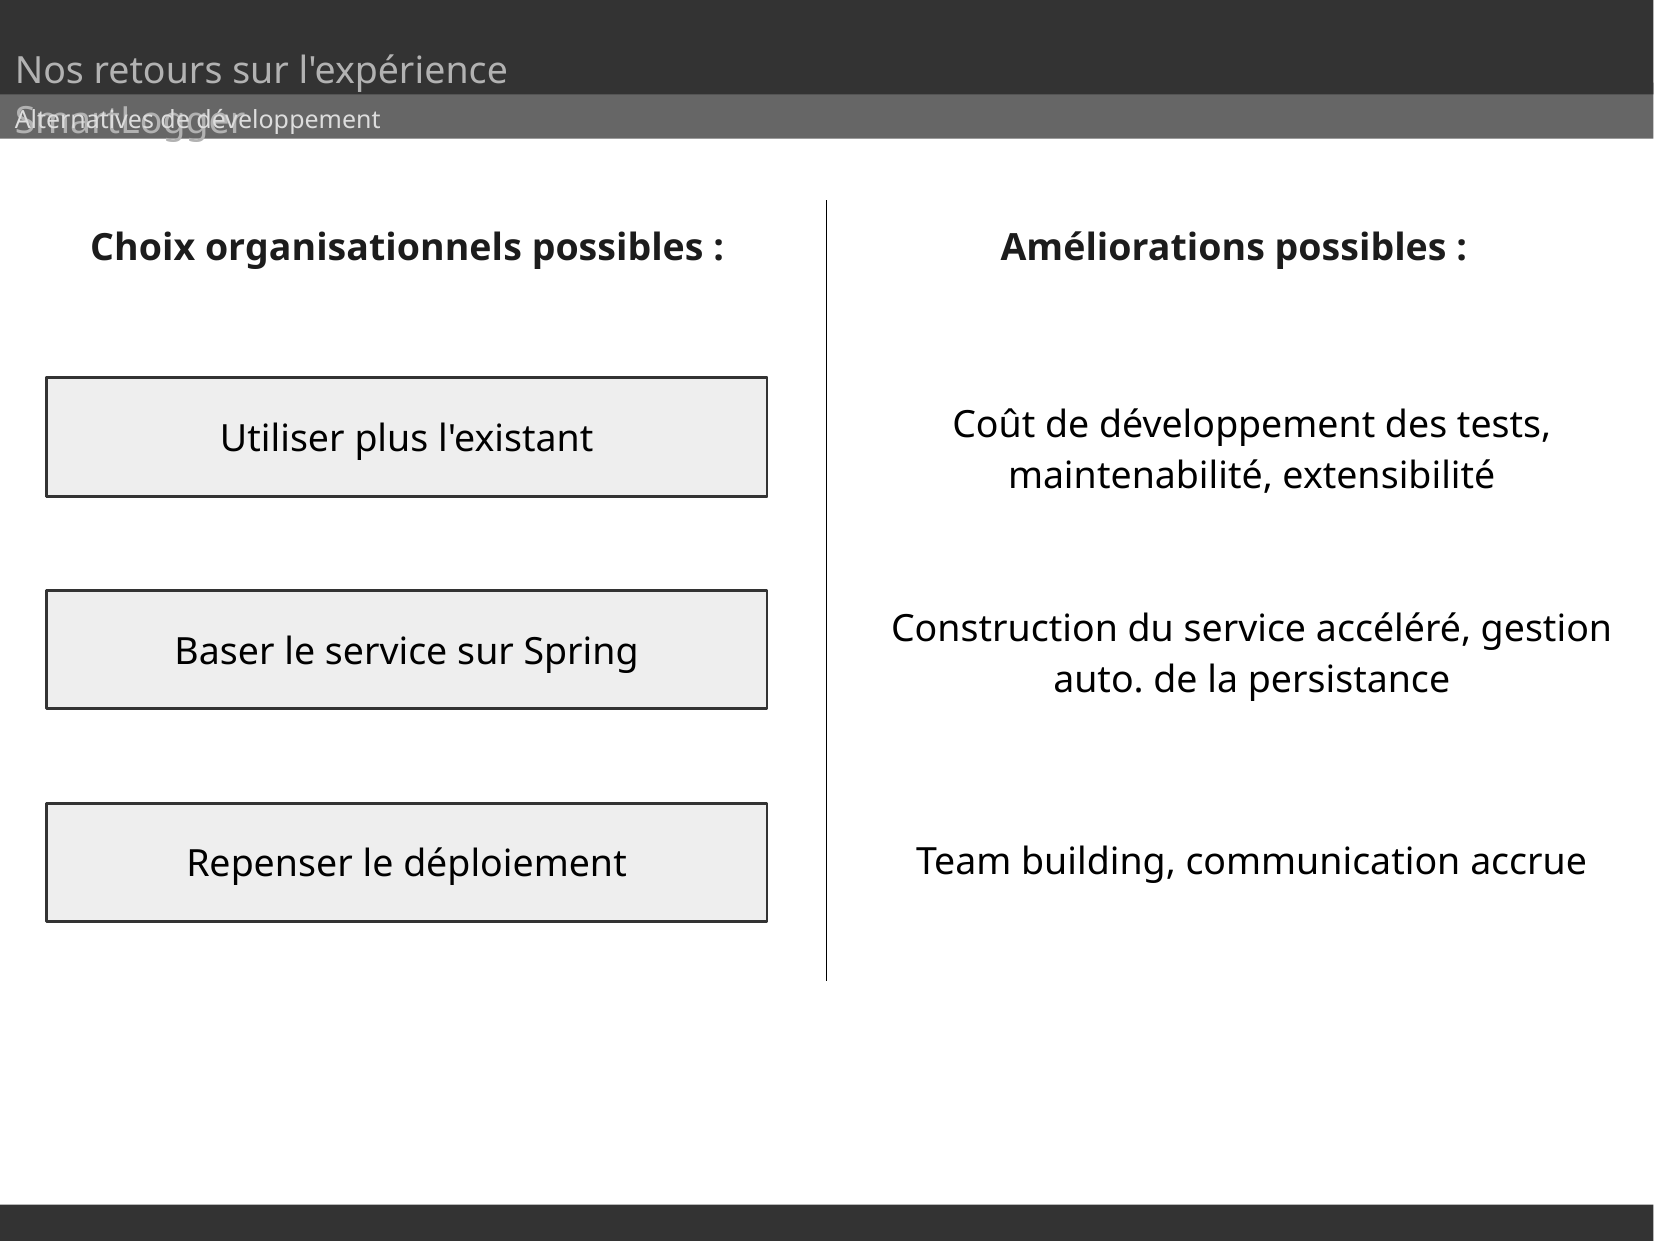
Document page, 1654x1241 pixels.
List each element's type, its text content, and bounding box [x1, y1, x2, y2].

text_box Repenser le déploiement [46, 803, 768, 922]
text_box Utiliser plus l'existant [46, 377, 768, 497]
text_box Améliorations possibles : [874, 212, 1595, 272]
text_box Baser le service sur Spring [46, 590, 768, 709]
text_box Construction du service accéléré, gestion auto. de la persistance [874, 594, 1630, 697]
text_box Alternatives de développement [0, 94, 1654, 139]
text_box [0, 0, 1654, 94]
text_box Team building, communication accrue [874, 826, 1630, 886]
text_box [0, 1204, 1654, 1241]
text_box Choix organisationnels possibles : [47, 212, 768, 272]
text_box Coût de développement des tests, maintenabilité, extensibilité [874, 389, 1630, 493]
text_box Nos retours sur l'expérience SmartLogger [0, 35, 733, 94]
